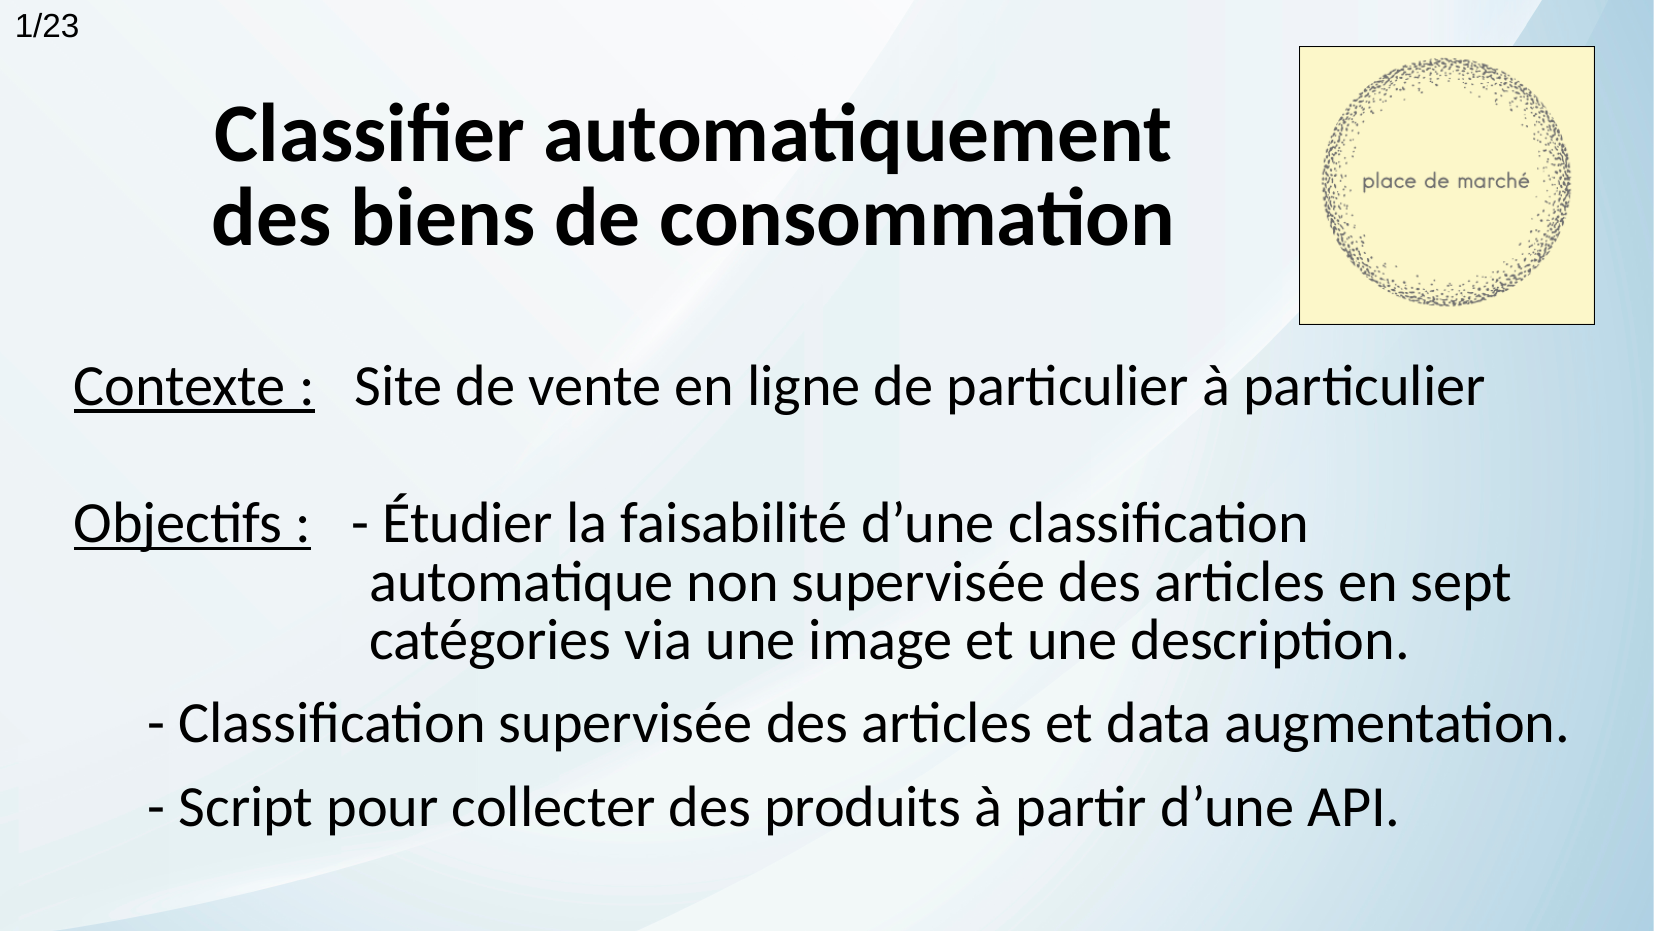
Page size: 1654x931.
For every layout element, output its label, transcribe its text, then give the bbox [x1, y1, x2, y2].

text_box 1/23 [0, 0, 119, 60]
title Classifier automatiquement des biens de consommation [147, 99, 1241, 266]
picture [0, 0, 1654, 931]
text_box Contexte : Site de vente en ligne de particulier à particulier [59, 354, 1536, 443]
text_box Objectifs : - Étudier la faisabilité d’une classification automatique non supervisée des articles en sept catégories via une image et une description. - Classification supervisée des articles et data augmentation. - Script pour collecter des produits à partir d’une API. [59, 491, 1595, 907]
